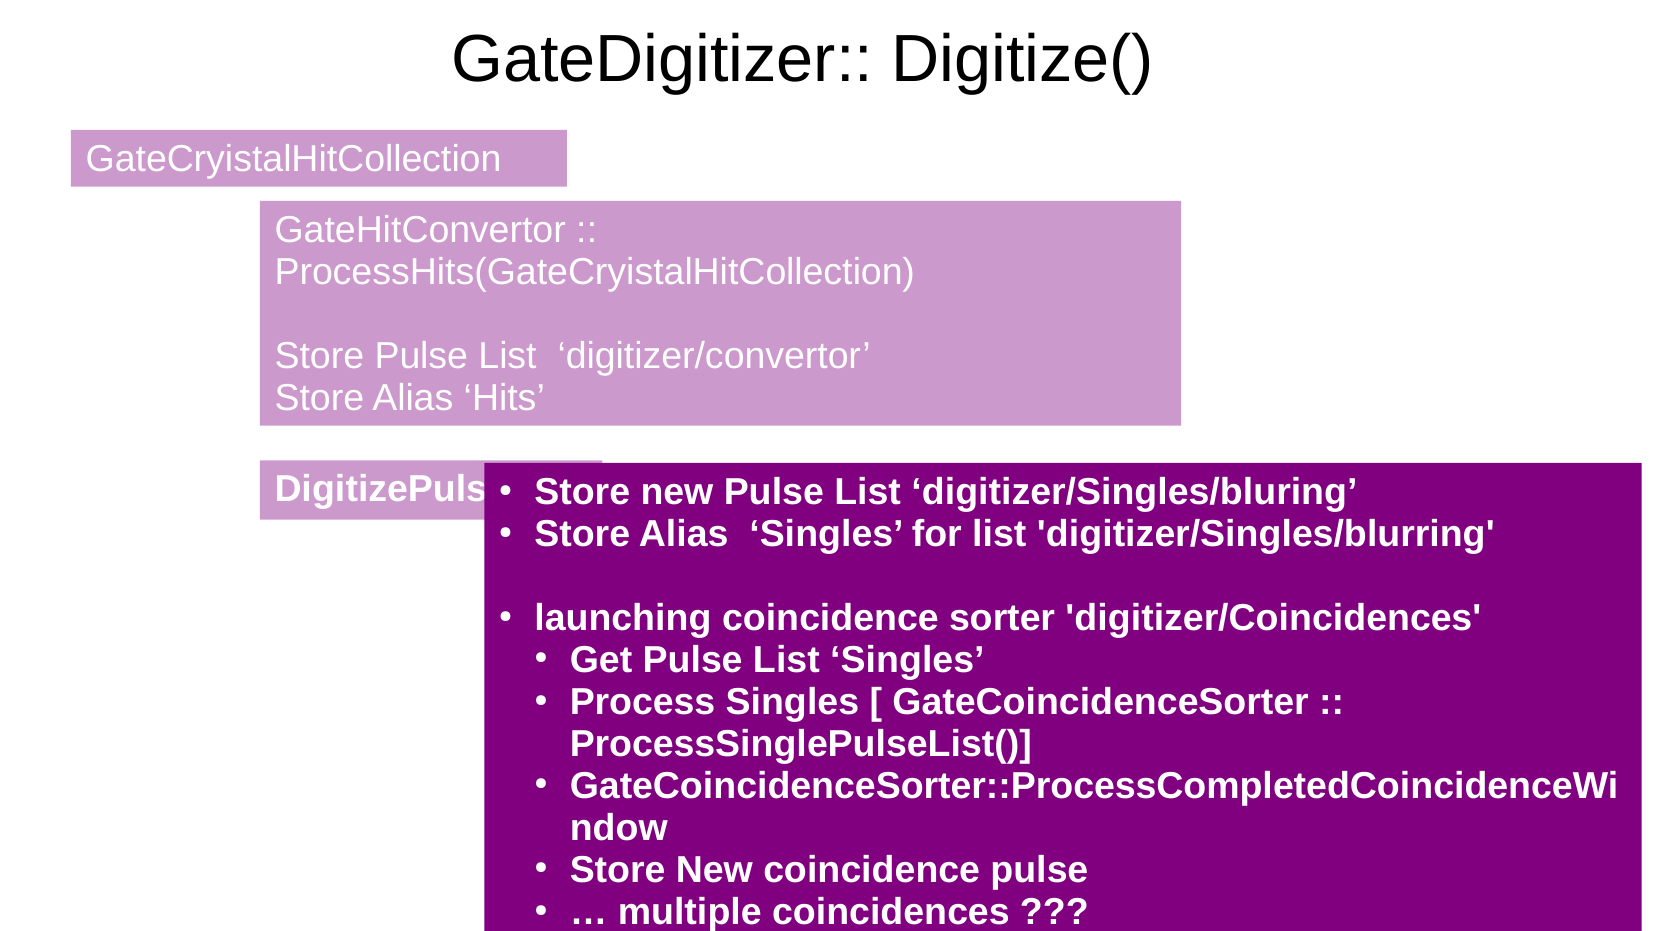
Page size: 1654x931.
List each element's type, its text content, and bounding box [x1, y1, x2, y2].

text_box GateCryistalHitCollection [70, 129, 567, 187]
text_box Store new Pulse List ‘digitizer/Singles/bluring’ Store Alias ‘Singles’ for list 'digitizer/Singles/blurring' launching coincidence sorter 'digitizer/Coincidences' Get Pulse List ‘Singles’ Process Singles [ GateCoincidenceSorter :: ProcessSinglePulseList()] GateCoincidenceSorter::ProcessCompletedCoincidenceWindow Store New coincidence pulse … multiple coincidences ??? [484, 462, 1642, 931]
title GateDigitizer:: Digitize() [59, 20, 1548, 96]
text_box GateHitConvertor :: ProcessHits(GateCryistalHitCollection) Store Pulse List ‘digitizer/convertor’ Store Alias ‘Hits’ [259, 200, 1182, 426]
text_box DigitizePulses(); [259, 460, 603, 520]
